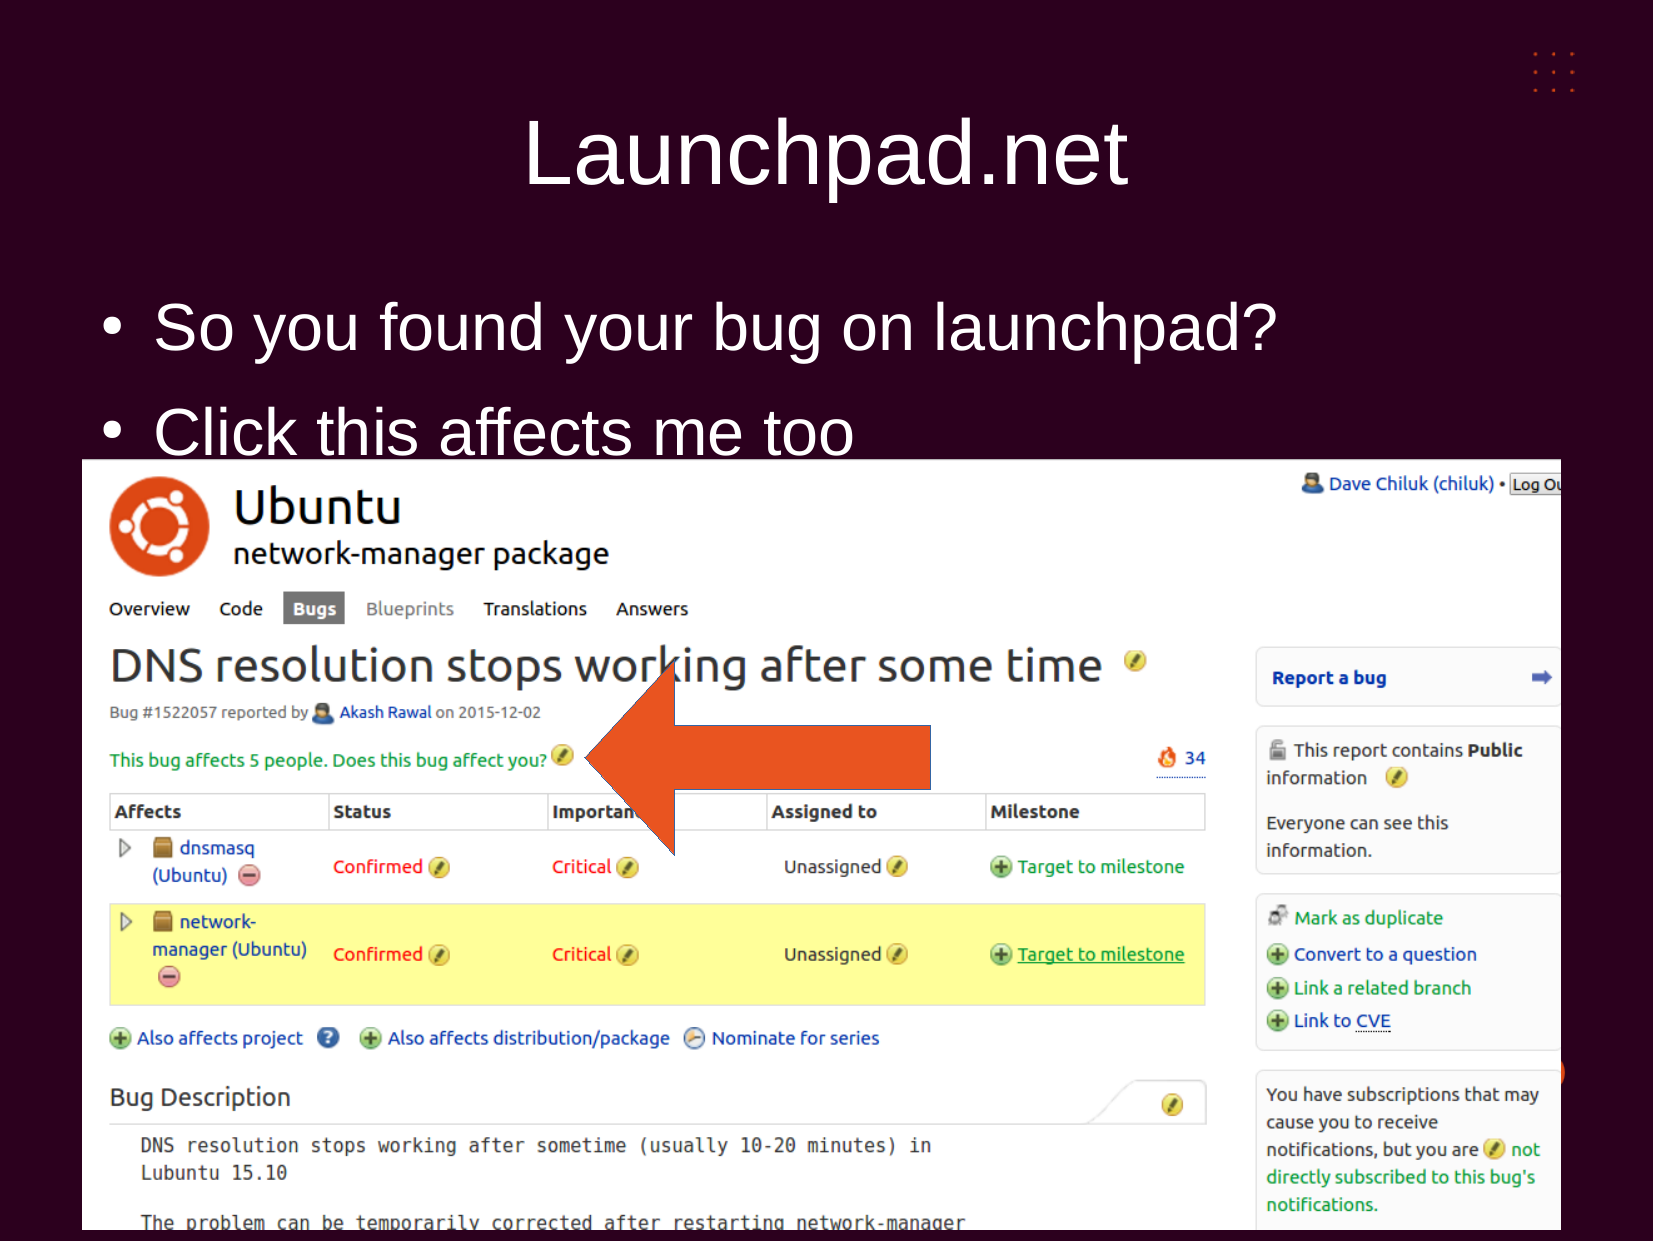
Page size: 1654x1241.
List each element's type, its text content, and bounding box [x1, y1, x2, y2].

picture [1571, 49, 1575, 94]
list So you found your bug on launchpad? Click this affects me too [82, 290, 1571, 1010]
text_box [584, 659, 931, 856]
picture [82, 459, 1653, 1231]
title Launchpad.net [82, 49, 1571, 257]
